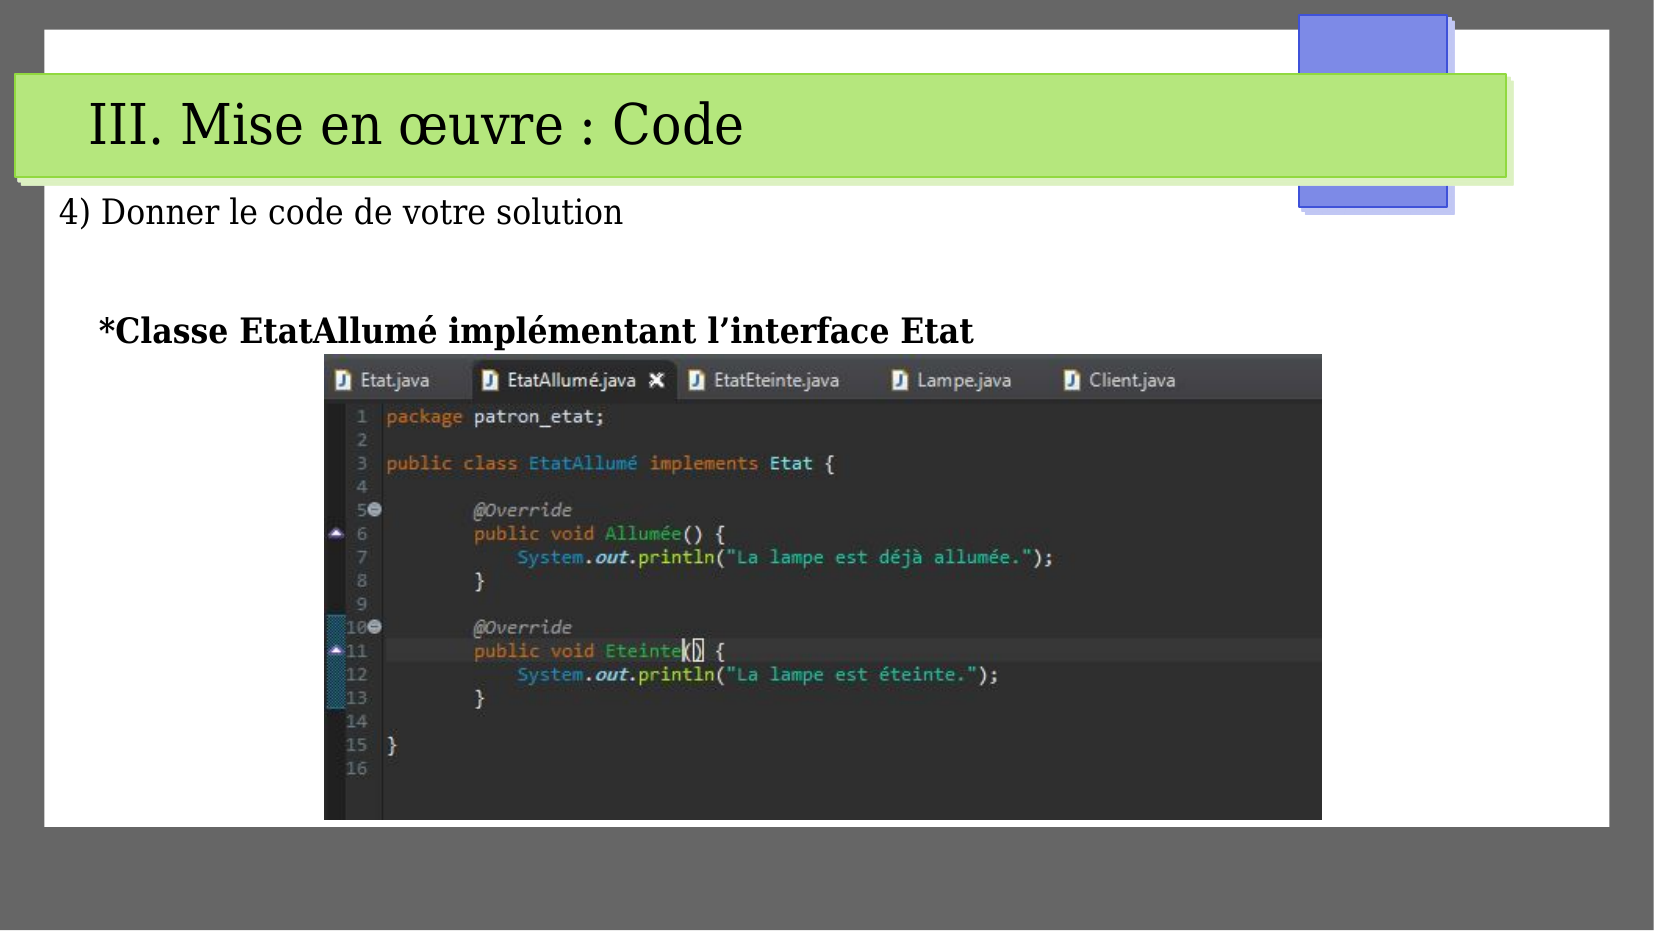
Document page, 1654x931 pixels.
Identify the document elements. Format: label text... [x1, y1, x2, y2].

title III. Mise en œuvre : Code [88, 73, 1506, 178]
list 4) Donner le code de votre solution *Classe EtatAllumé implémentant l’interface Etat [59, 191, 1565, 827]
picture [324, 354, 1322, 820]
